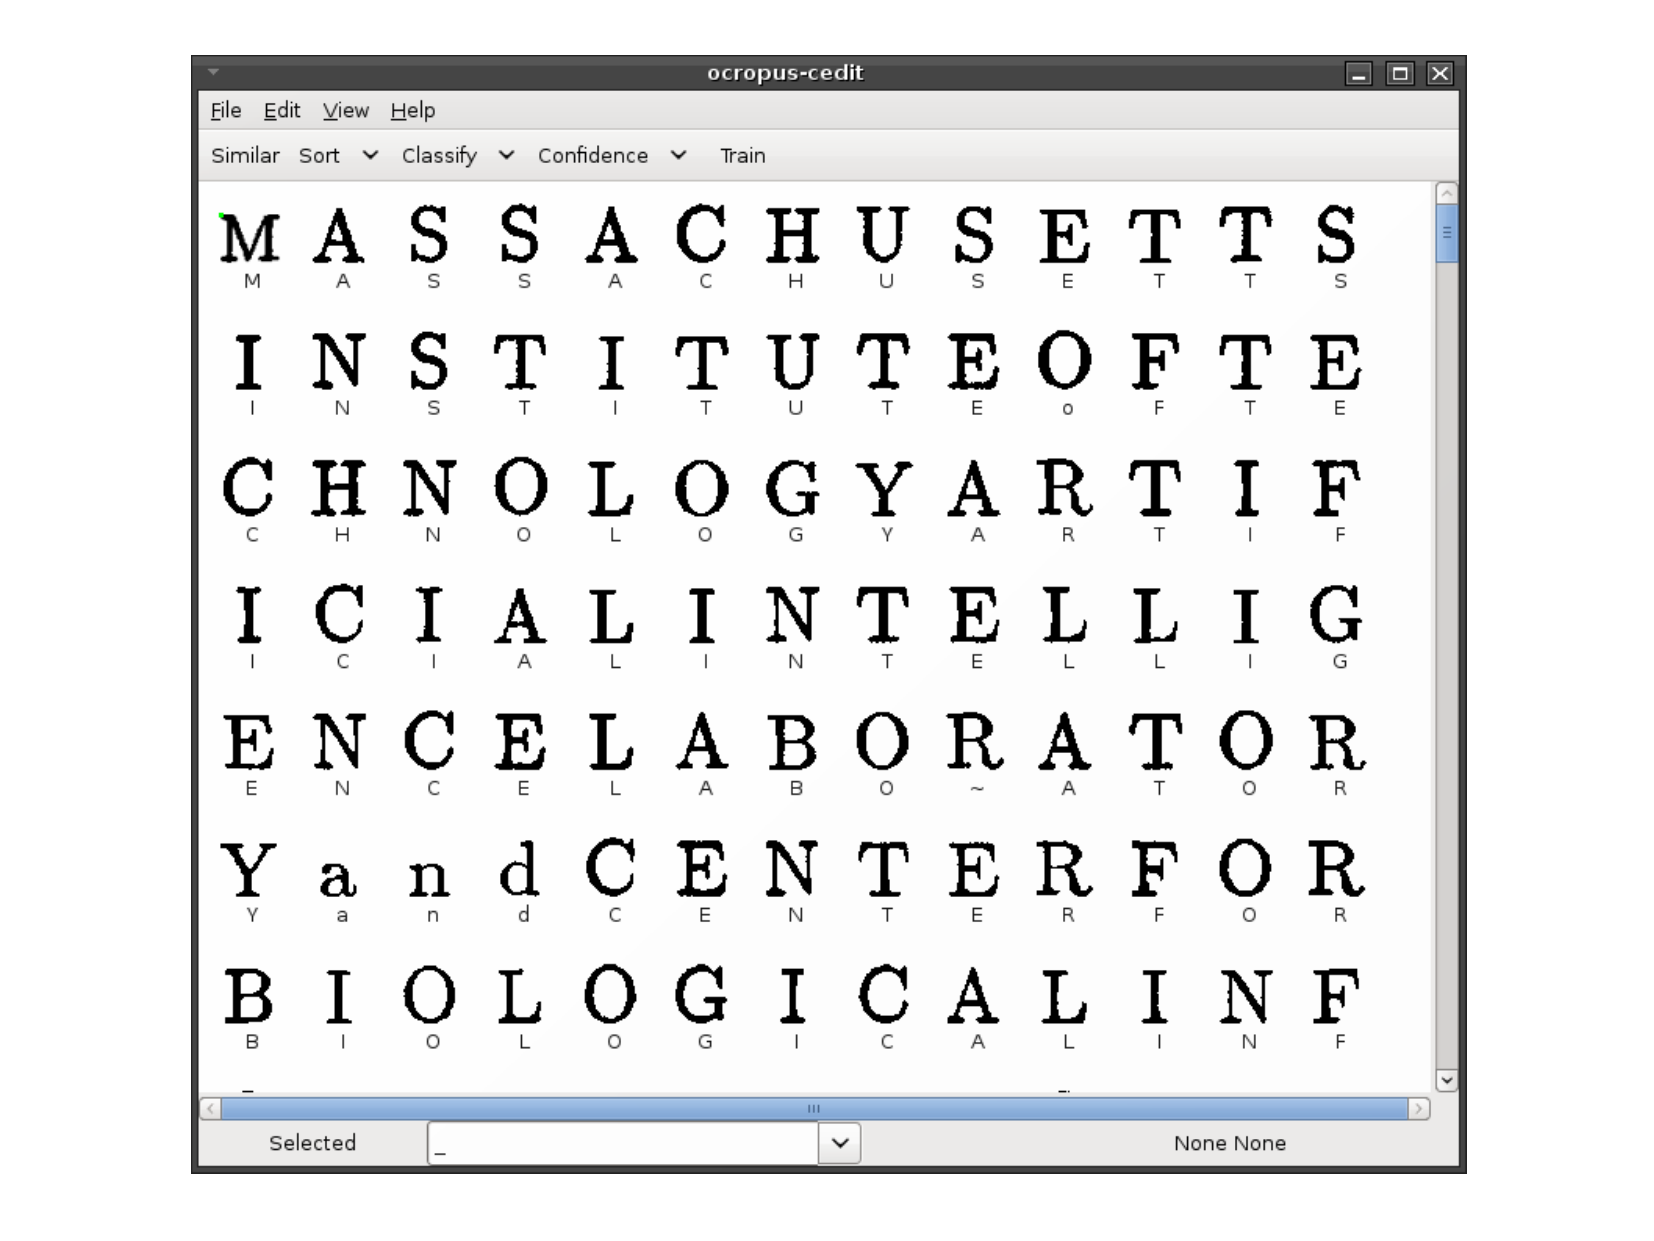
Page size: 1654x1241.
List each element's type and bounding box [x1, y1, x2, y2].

picture [191, 55, 1467, 1174]
